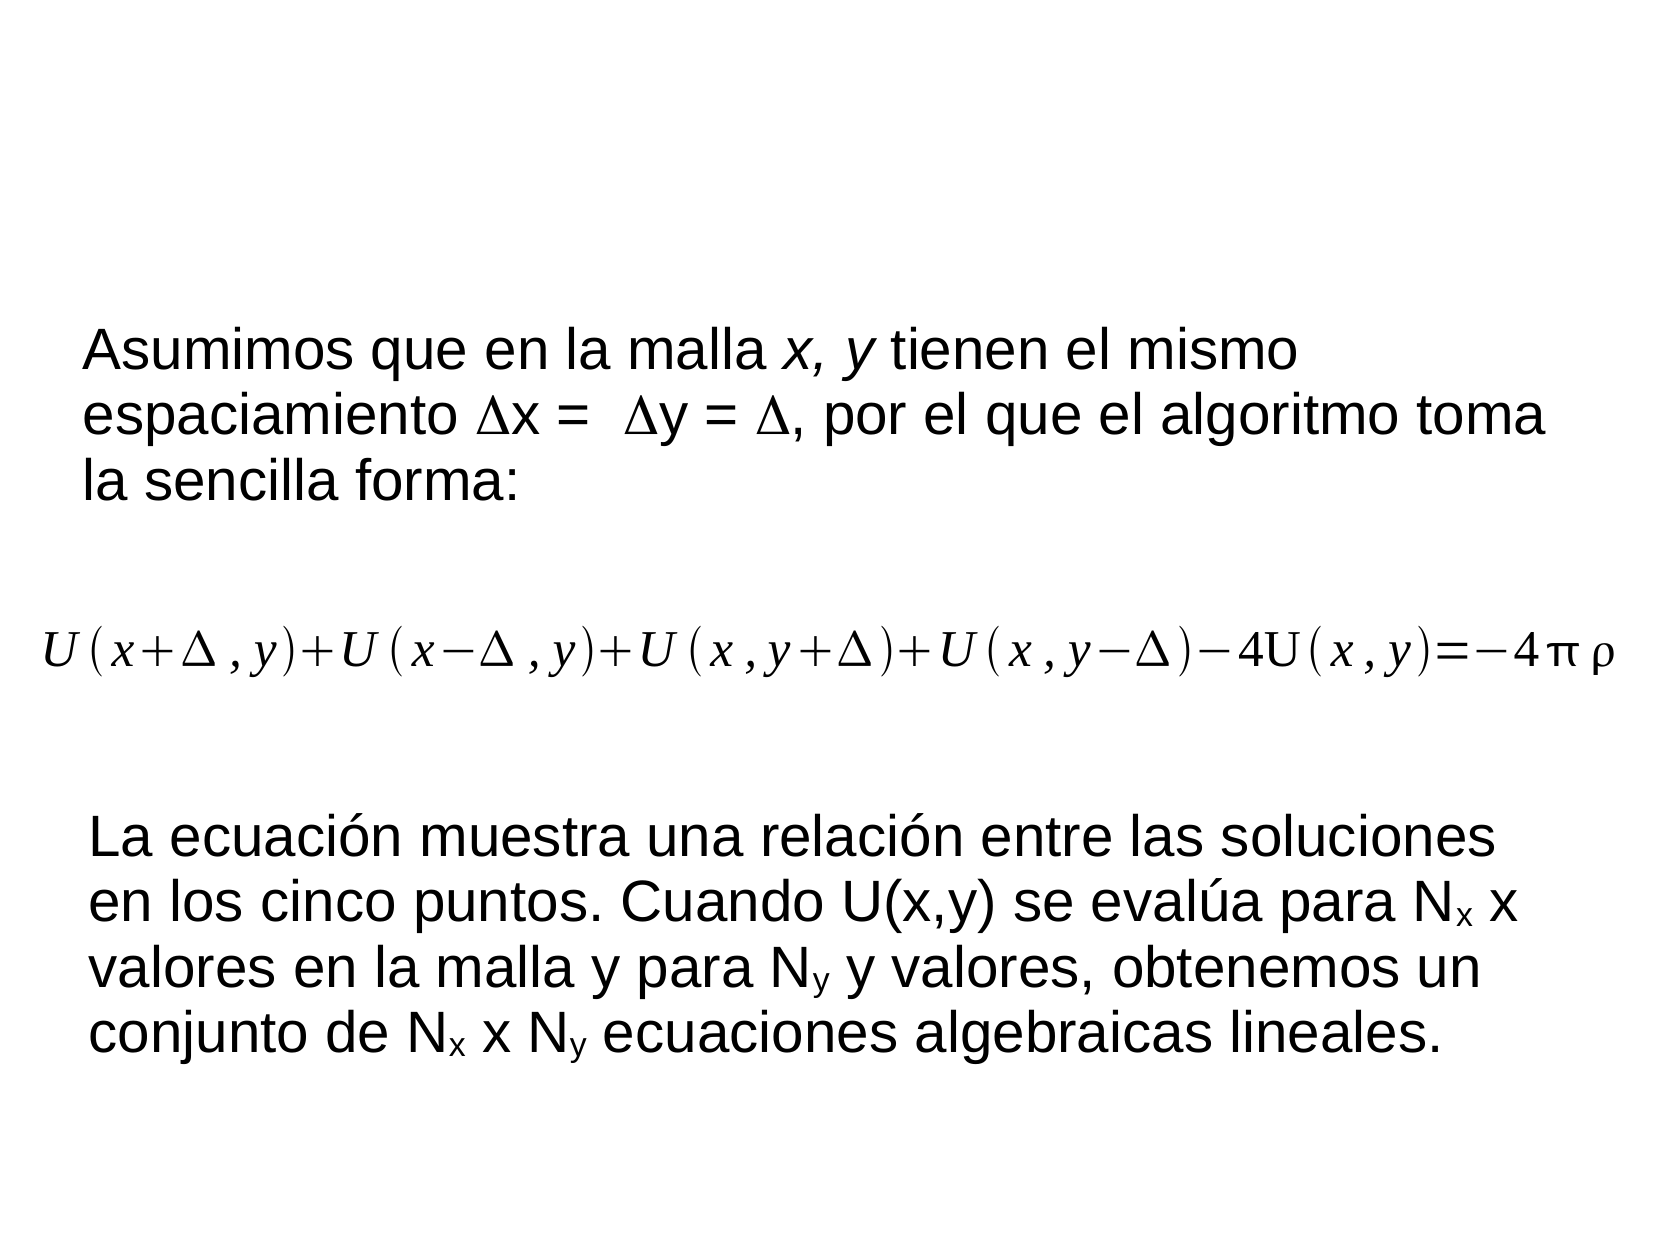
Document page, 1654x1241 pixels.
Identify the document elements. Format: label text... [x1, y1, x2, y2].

text_box La ecuación muestra una relación entre las soluciones en los cinco puntos. Cuando U(x,y) se evalúa para Nx x valores en la malla y para Ny y valores, obtenemos un conjunto de Nx x Ny ecuaciones algebraicas lineales. [88, 775, 1577, 1094]
subtitle Asumimos que en la malla x, y tienen el mismo espaciamiento Dx = Dy = D, por el que el algoritmo toma la sencilla forma: [82, 297, 1571, 532]
chart [34, 619, 1625, 680]
